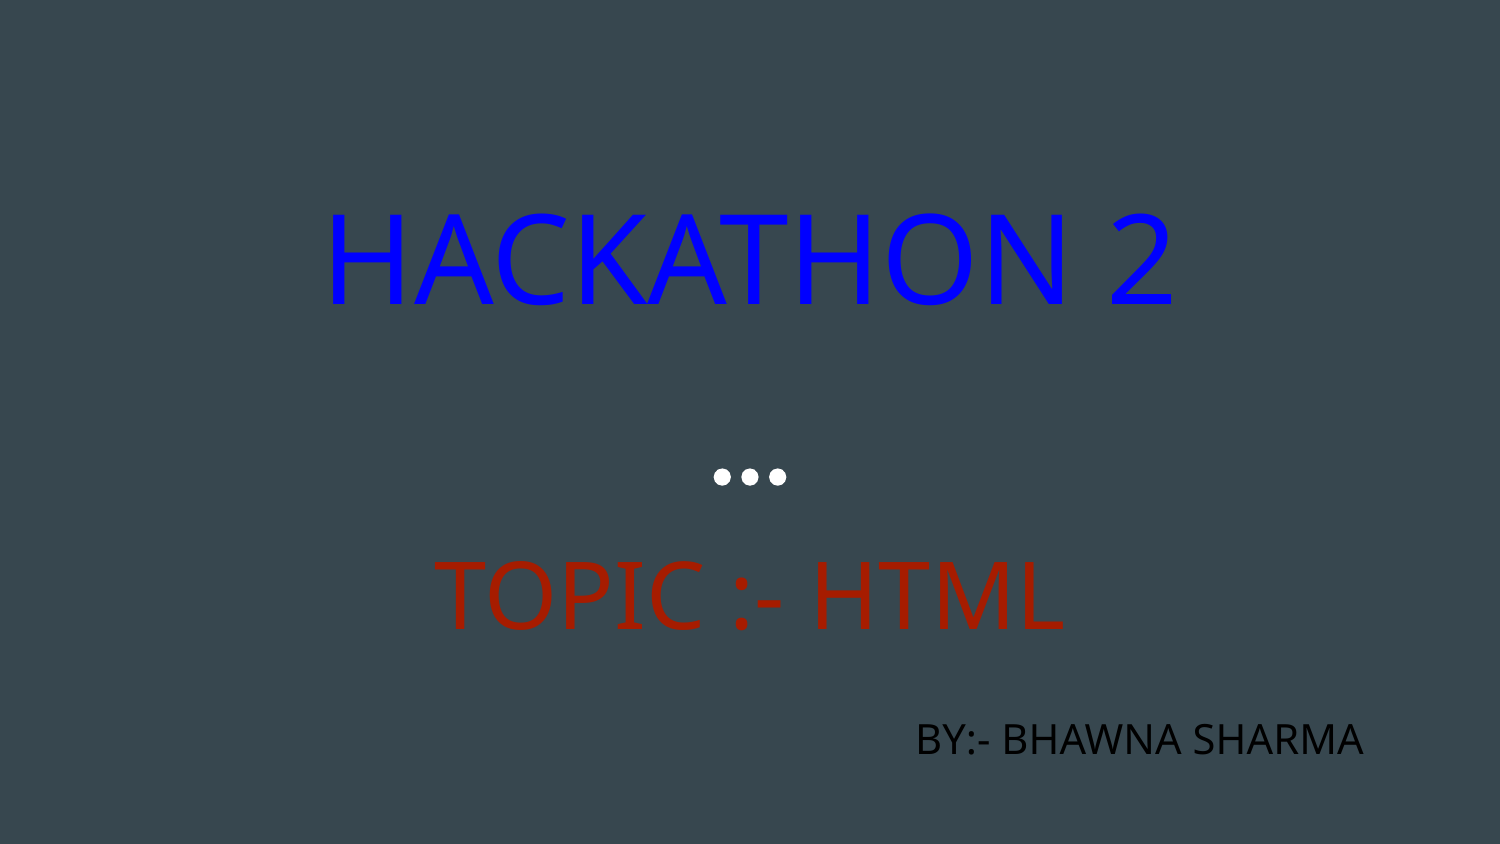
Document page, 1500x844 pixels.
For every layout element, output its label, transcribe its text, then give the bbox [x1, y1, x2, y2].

text_box BY:- BHAWNA SHARMA [899, 697, 1418, 778]
title HACKATHON 2 [110, 164, 1390, 345]
subtitle TOPIC :- HTML [110, 520, 1390, 844]
